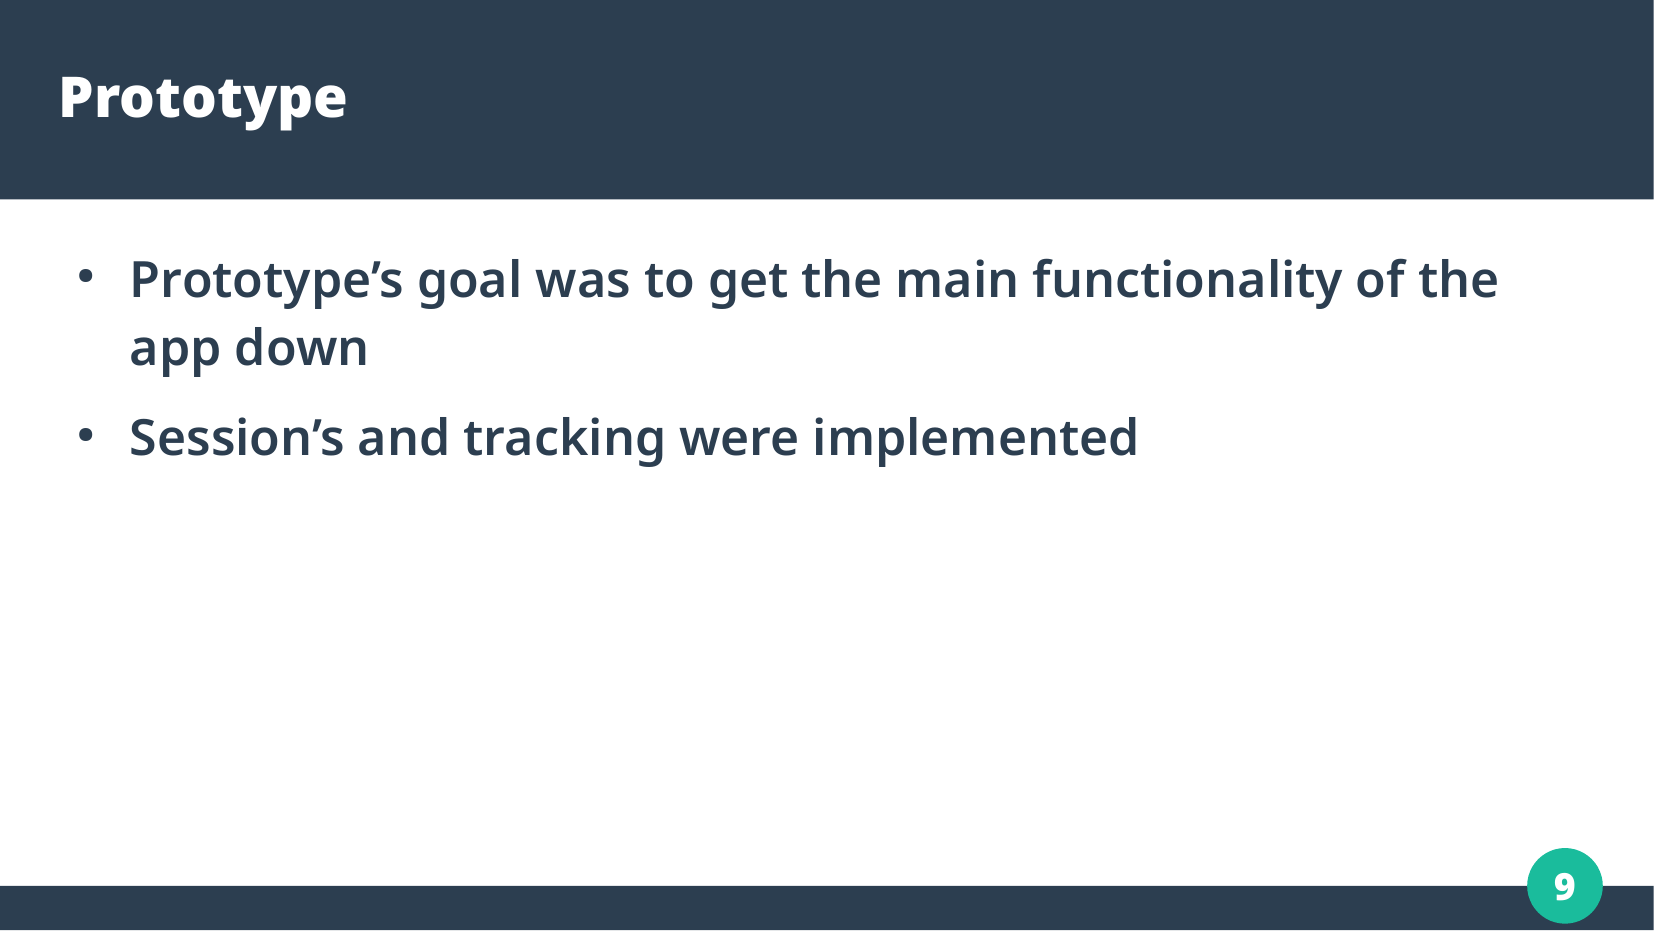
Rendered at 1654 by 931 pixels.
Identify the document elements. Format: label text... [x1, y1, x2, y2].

list Prototype’s goal was to get the main functionality of the app down Session’s and tracking were implemented [59, 243, 1595, 864]
title Prototype [59, 37, 1595, 155]
